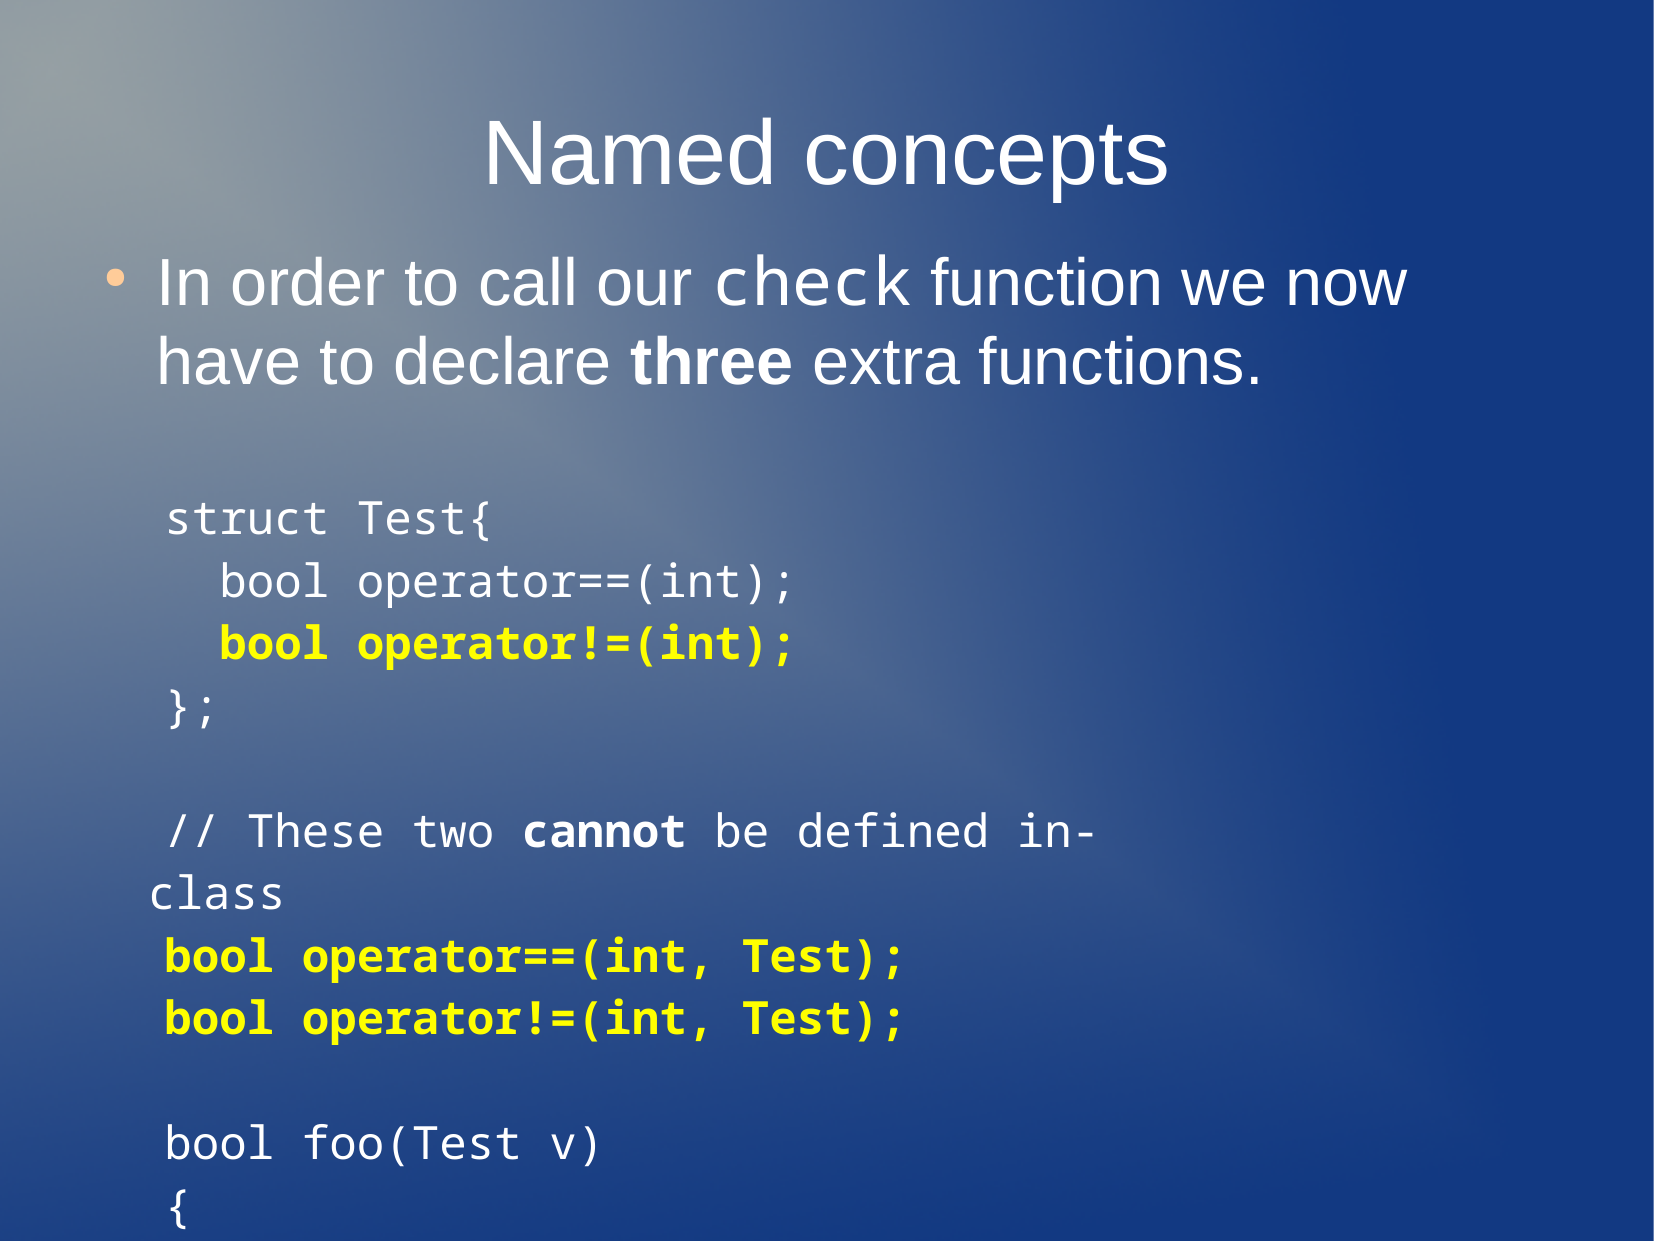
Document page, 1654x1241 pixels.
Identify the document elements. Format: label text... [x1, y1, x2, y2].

picture [0, 0, 1654, 1241]
text_box struct Test{ bool operator==(int); bool operator!=(int); }; // These two cannot be defined in-class bool operator==(int, Test); bool operator!=(int, Test); bool foo(Test v) { return check(v, 0); // Ok } [133, 478, 1165, 1211]
list In order to call our check function we now have to declare three extra functions. [85, 233, 1467, 414]
title Named concepts [82, 49, 1571, 257]
